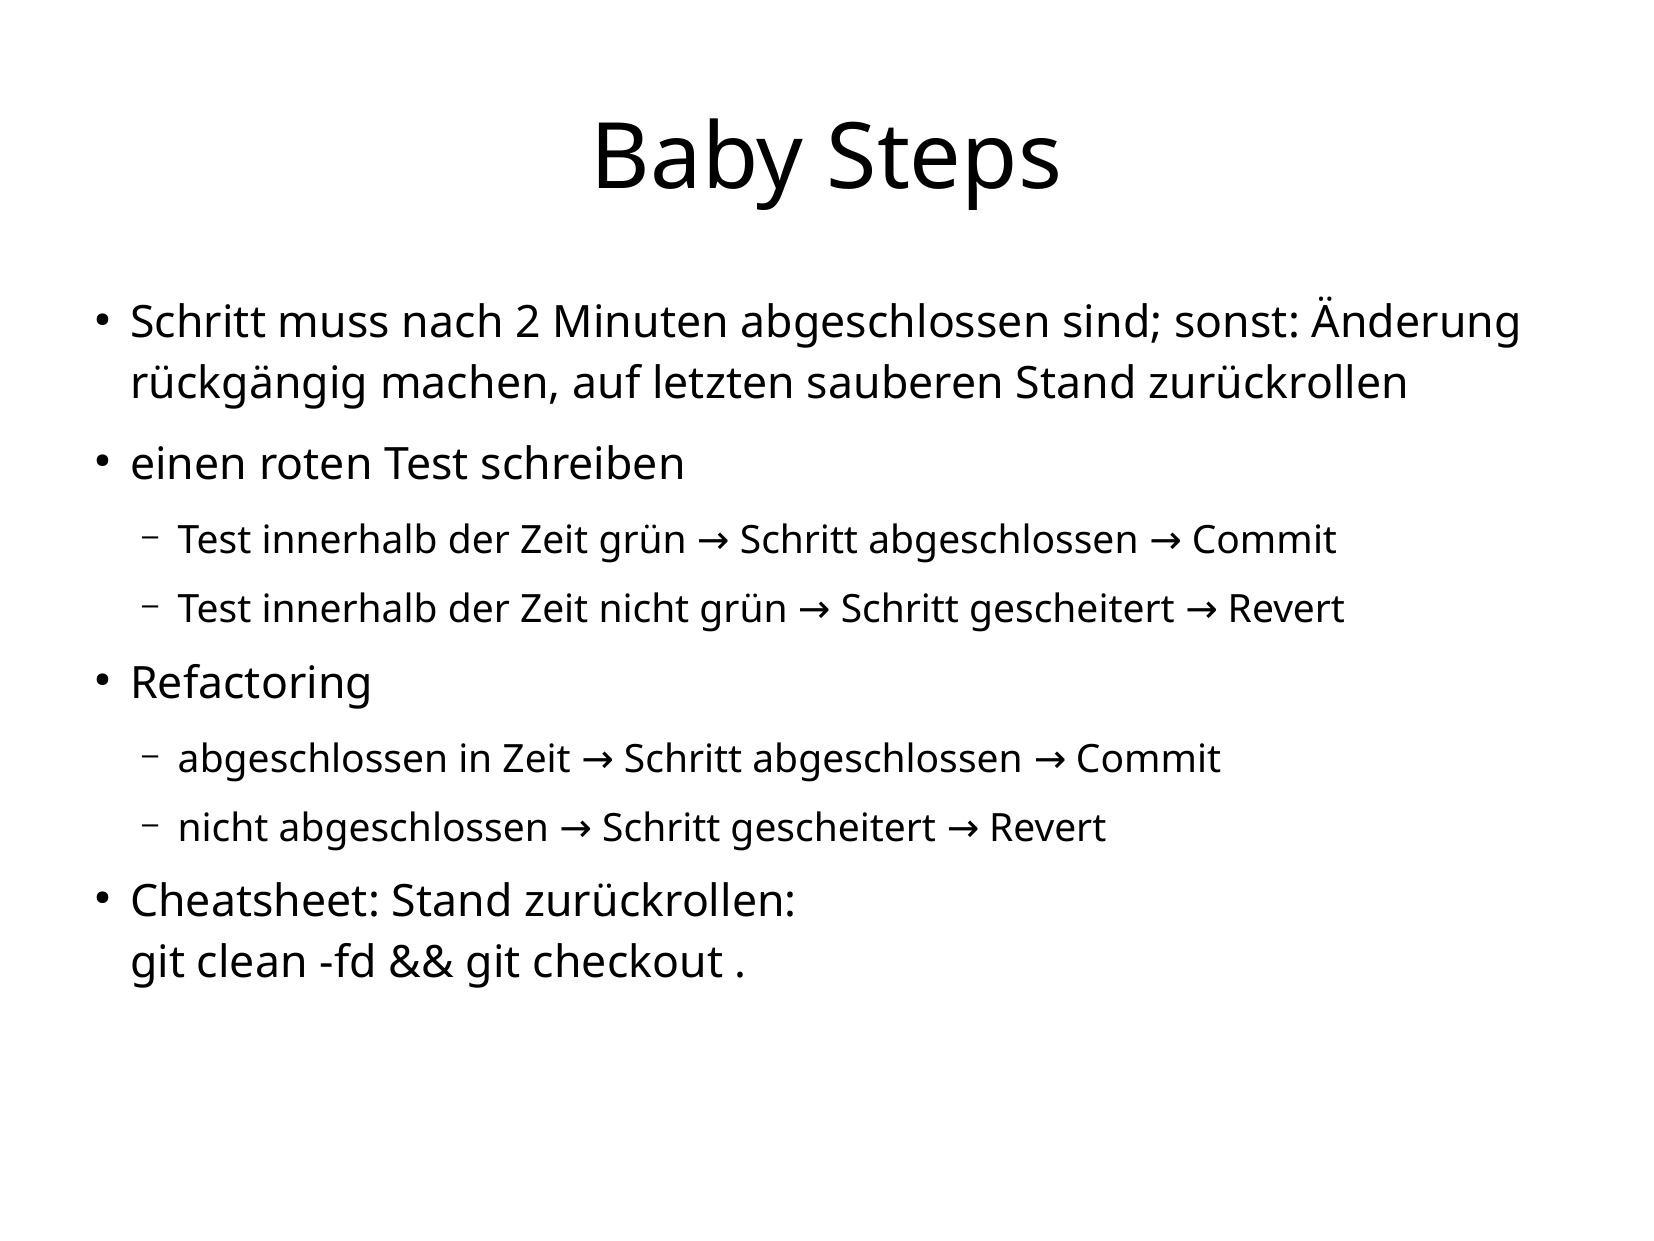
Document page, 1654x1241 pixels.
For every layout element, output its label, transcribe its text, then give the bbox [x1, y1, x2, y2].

title Baby Steps [82, 49, 1571, 257]
list Schritt muss nach 2 Minuten abgeschlossen sind; sonst: Änderung rückgängig machen, auf letzten sauberen Stand zurückrollen einen roten Test schreiben Test innerhalb der Zeit grün → Schritt abgeschlossen → Commit Test innerhalb der Zeit nicht grün → Schritt gescheitert → Revert Refactoring abgeschlossen in Zeit → Schritt abgeschlossen → Commit nicht abgeschlossen → Schritt gescheitert → Revert Cheatsheet: Stand zurückrollen: git clean -fd && git checkout . [82, 290, 1571, 1010]
